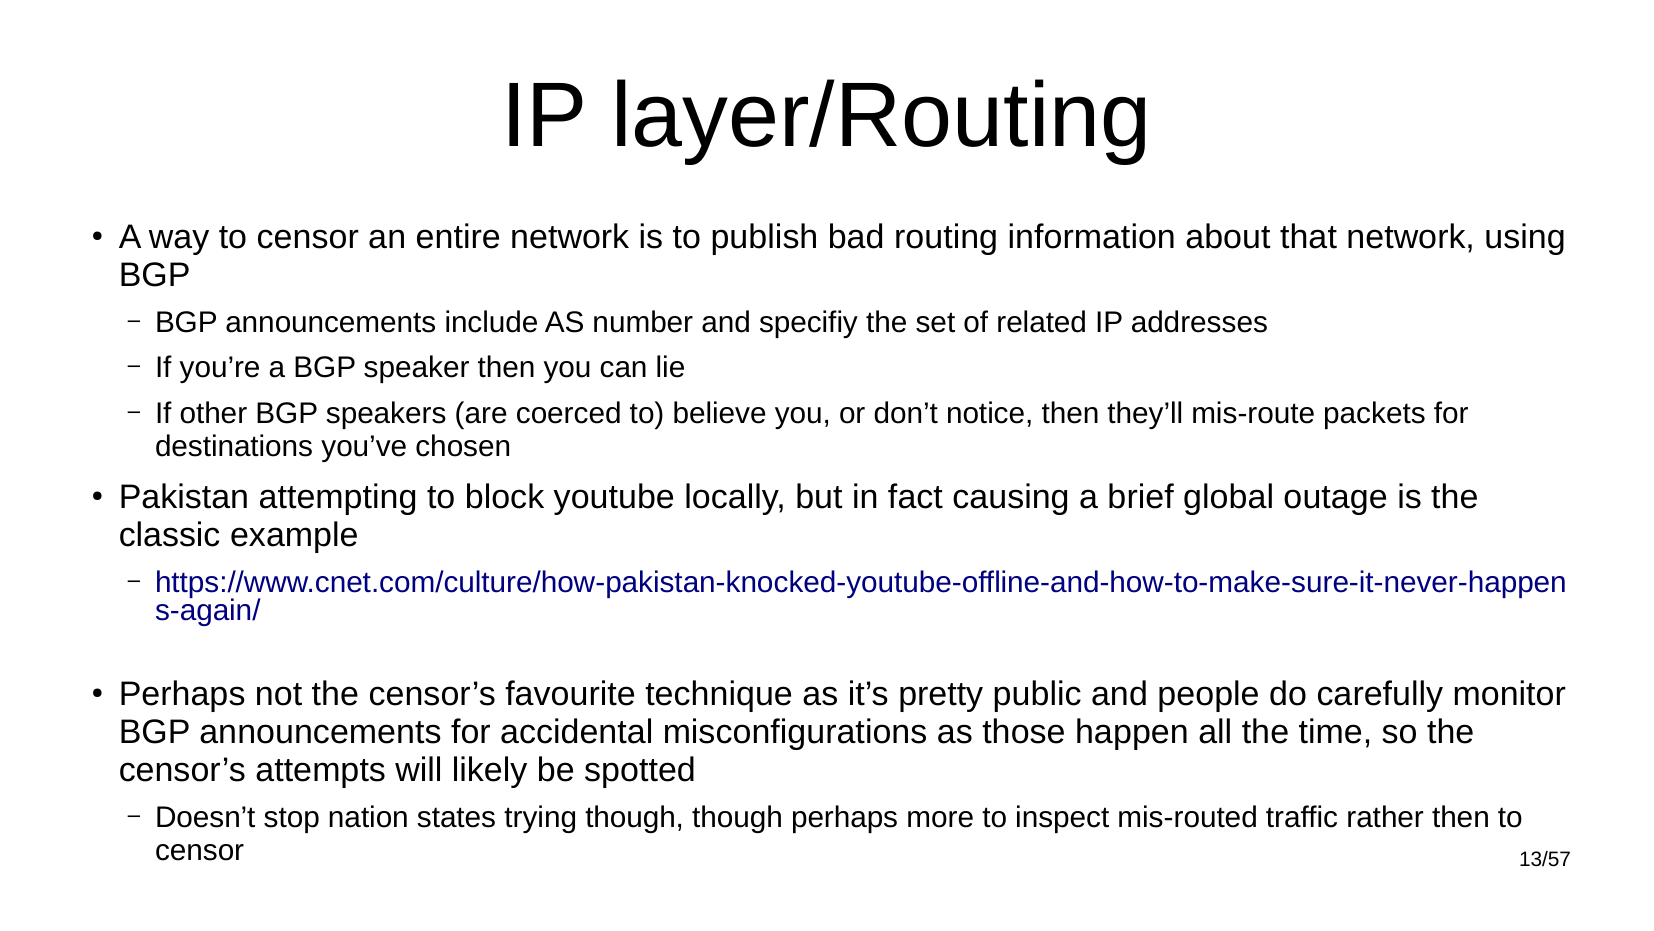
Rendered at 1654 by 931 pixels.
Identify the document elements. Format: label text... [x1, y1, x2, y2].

title IP layer/Routing [82, 37, 1571, 193]
list A way to censor an entire network is to publish bad routing information about that network, using BGP BGP announcements include AS number and specifiy the set of related IP addresses If you’re a BGP speaker then you can lie If other BGP speakers (are coerced to) believe you, or don’t notice, then they’ll mis-route packets for destinations you’ve chosen Pakistan attempting to block youtube locally, but in fact causing a brief global outage is the classic example https://www.cnet.com/culture/how-pakistan-knocked-youtube-offline-and-how-to-make-sure-it-never-happens-again/ Perhaps not the censor’s favourite technique as it’s pretty public and people do carefully monitor BGP announcements for accidental misconfigurations as those happen all the time, so the censor’s attempts will likely be spotted Doesn’t stop nation states trying though, though perhaps more to inspect mis-routed traffic rather then to censor [82, 217, 1571, 851]
